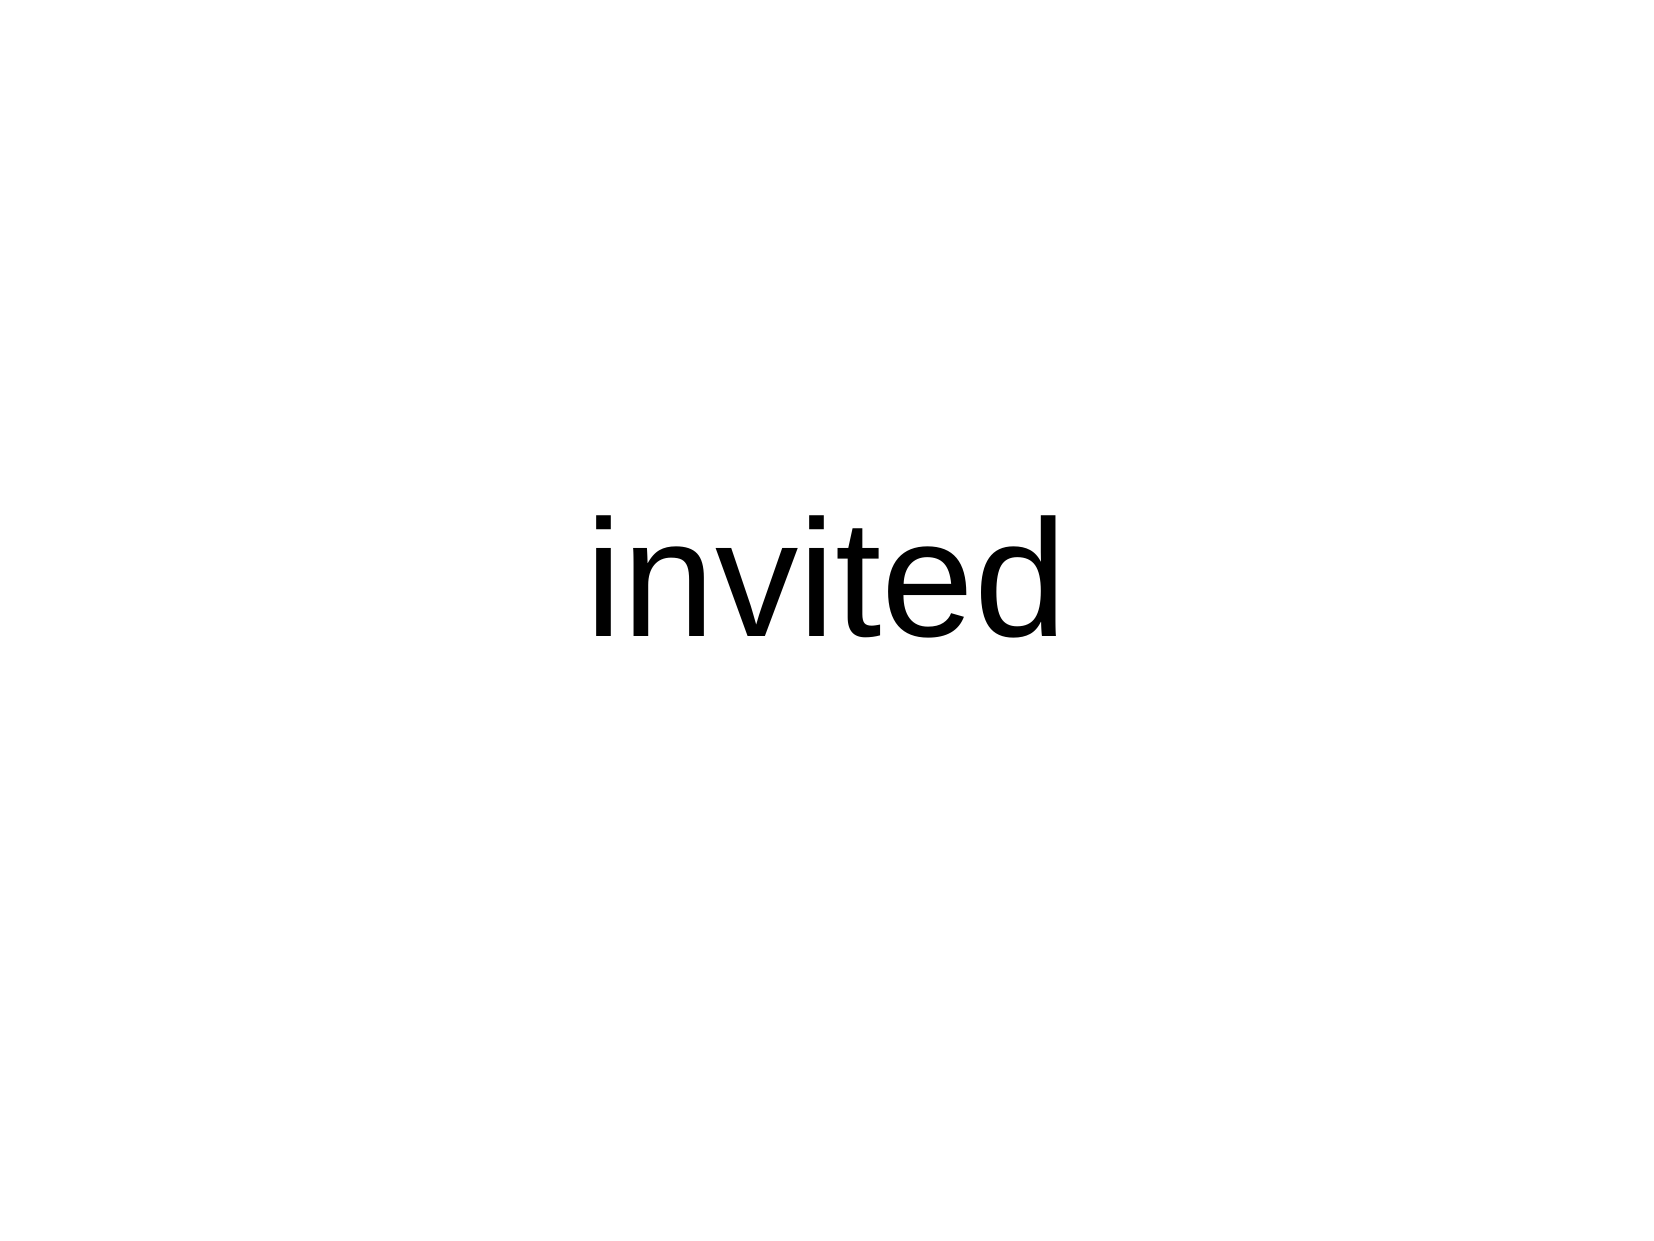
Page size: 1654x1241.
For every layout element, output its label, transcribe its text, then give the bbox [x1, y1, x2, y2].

subtitle invited [82, 56, 1571, 1102]
